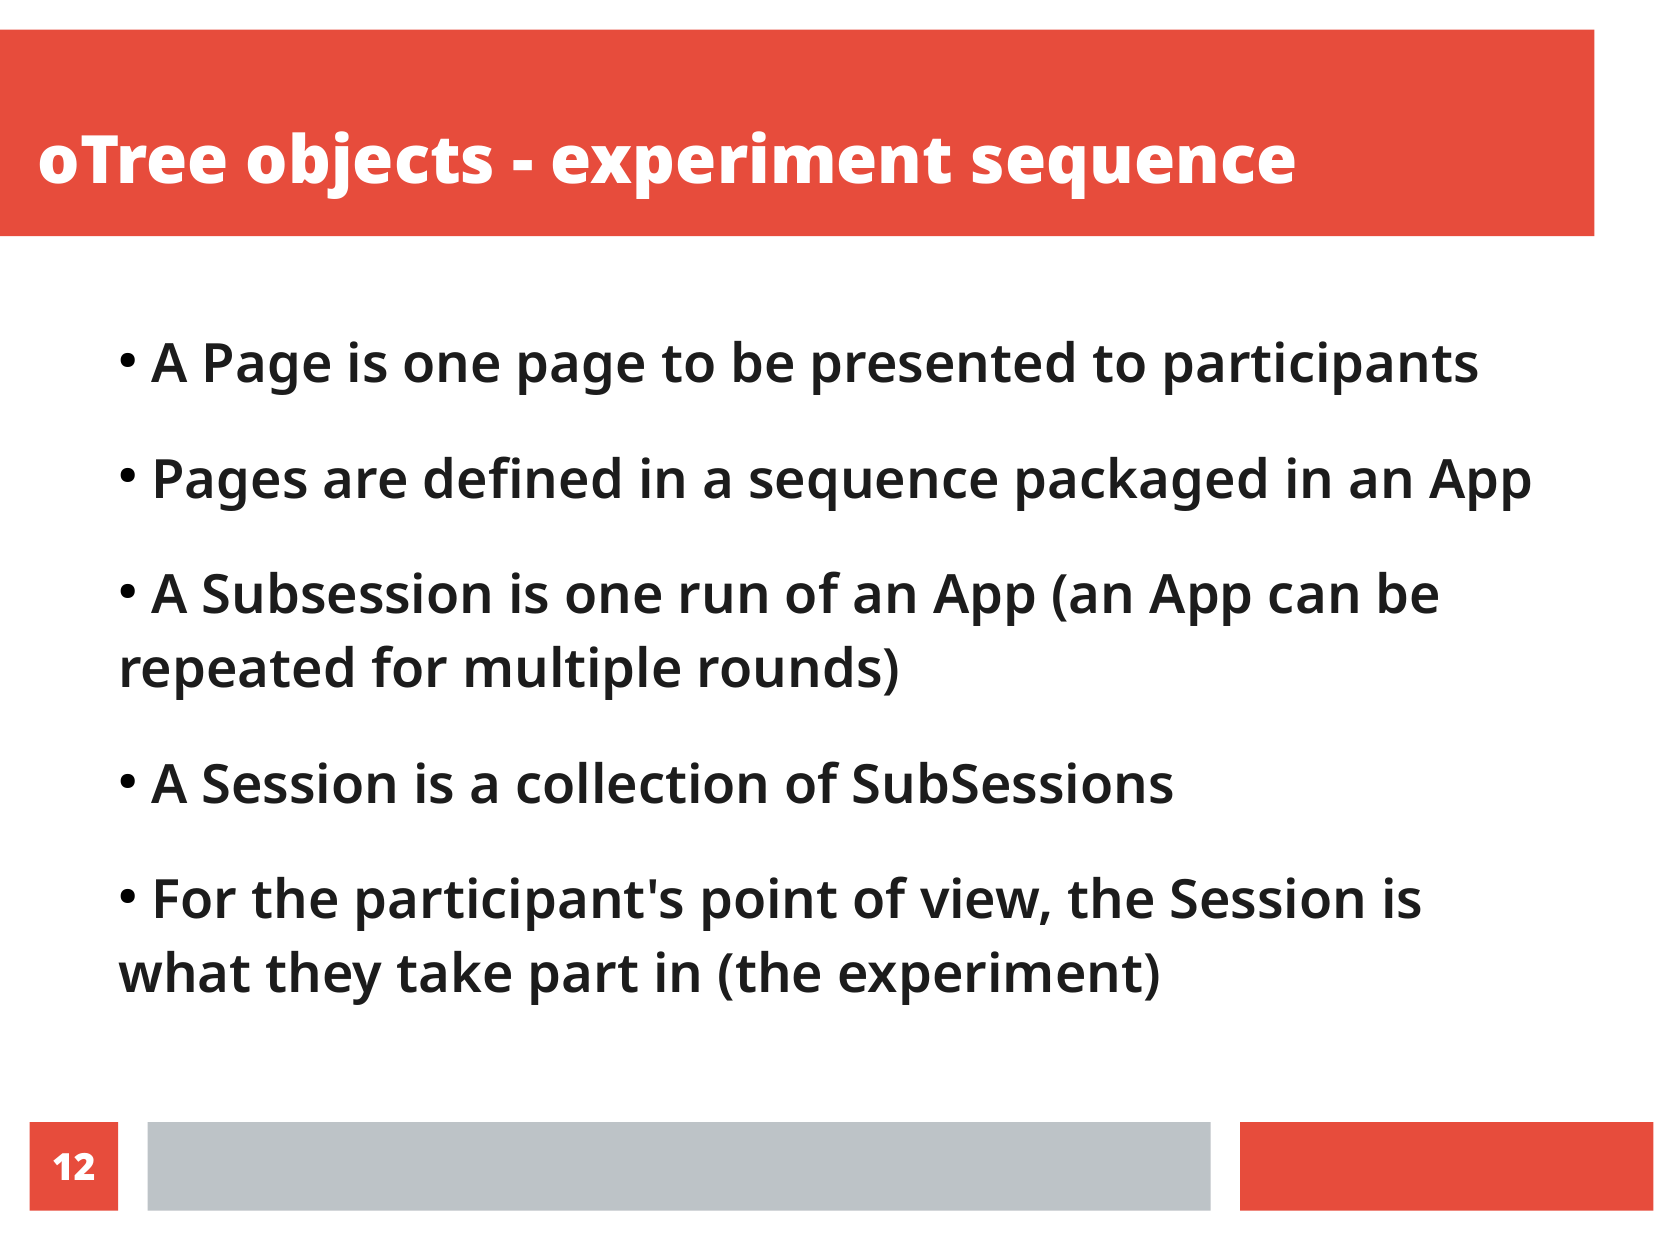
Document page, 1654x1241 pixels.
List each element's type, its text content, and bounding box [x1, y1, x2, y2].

title oTree objects - experiment sequence [37, 55, 1574, 204]
list A Page is one page to be presented to participants Pages are defined in a sequence packaged in an App A Subsession is one run of an App (an App can be repeated for multiple rounds) A Session is a collection of SubSessions For the participant's point of view, the Session is what they take part in (the experiment) [59, 324, 1565, 1093]
